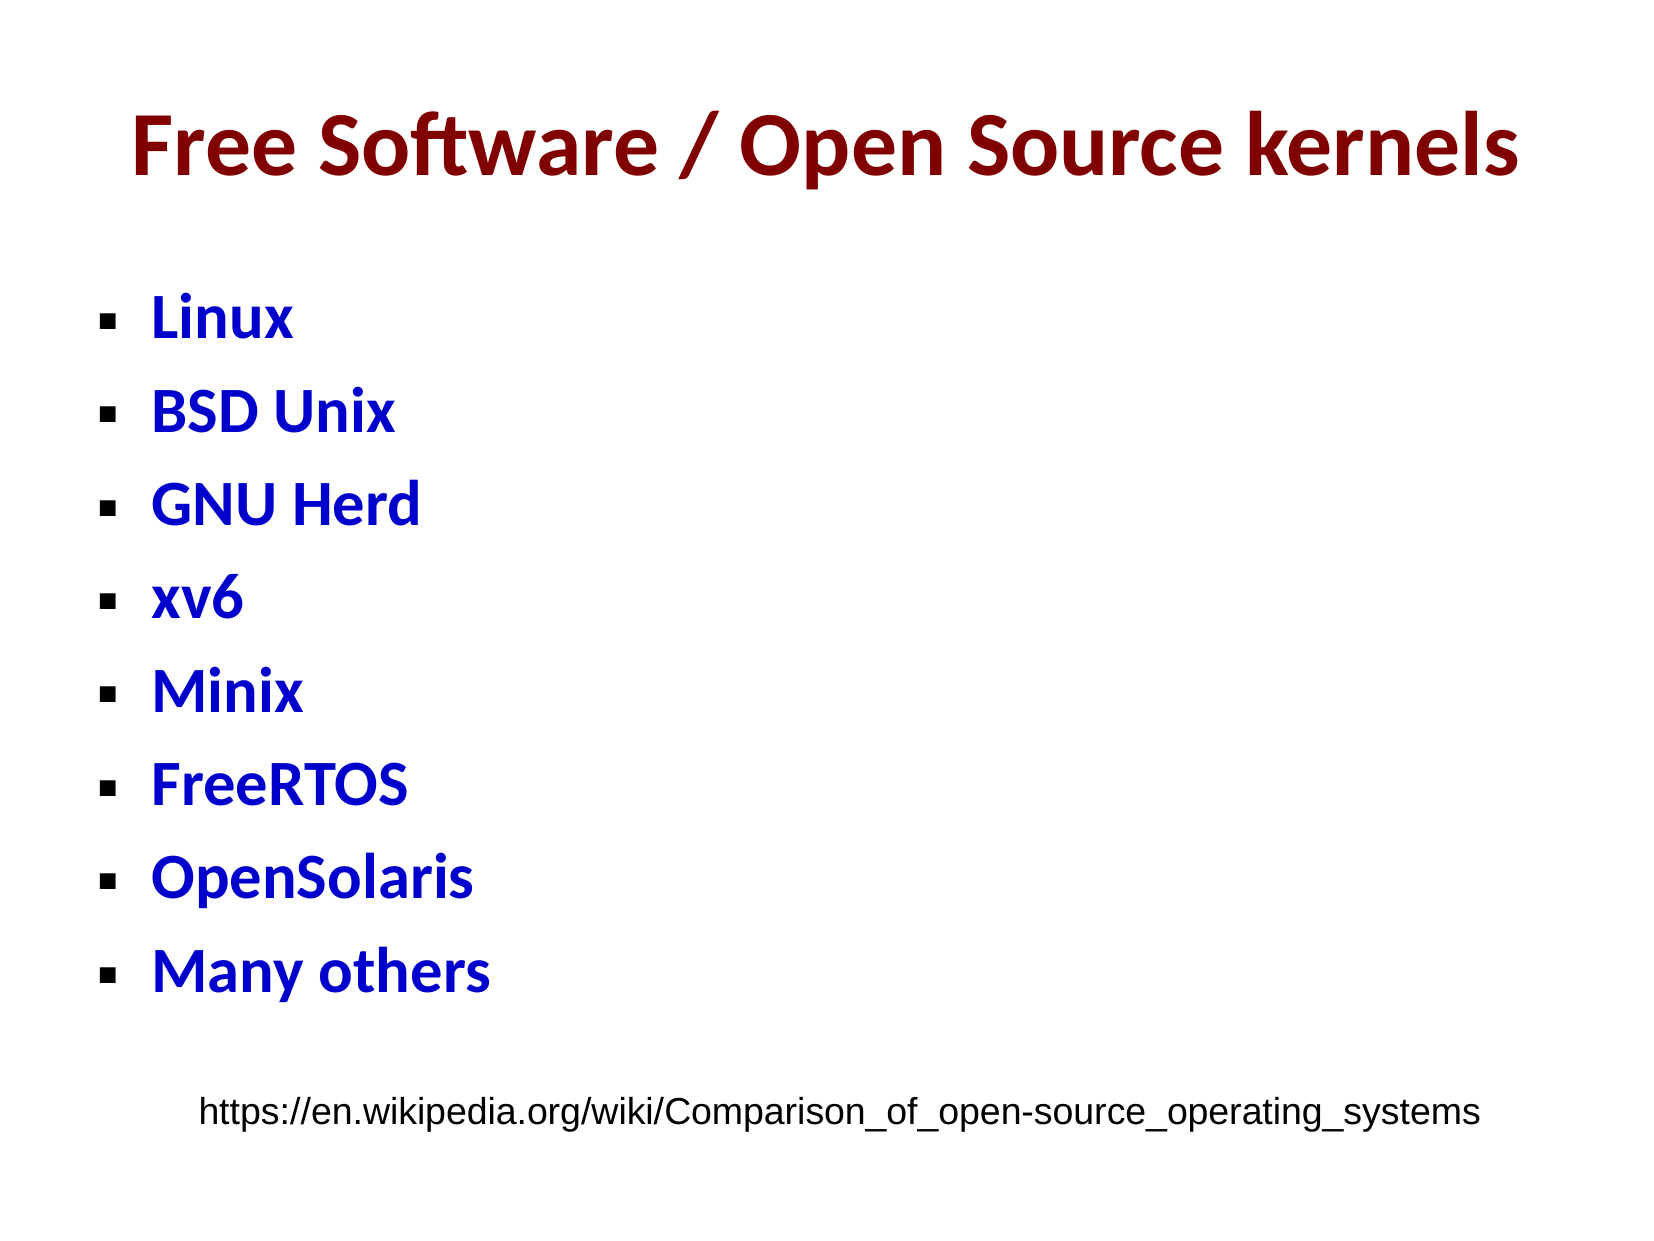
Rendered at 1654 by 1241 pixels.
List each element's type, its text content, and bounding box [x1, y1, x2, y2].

text_box https://en.wikipedia.org/wiki/Comparison_of_open-source_operating_systems [183, 1083, 1497, 1141]
list Linux BSD Unix GNU Herd xv6 Minix FreeRTOS OpenSolaris Many others [82, 290, 1571, 1010]
title Free Software / Open Source kernels [82, 45, 1571, 261]
